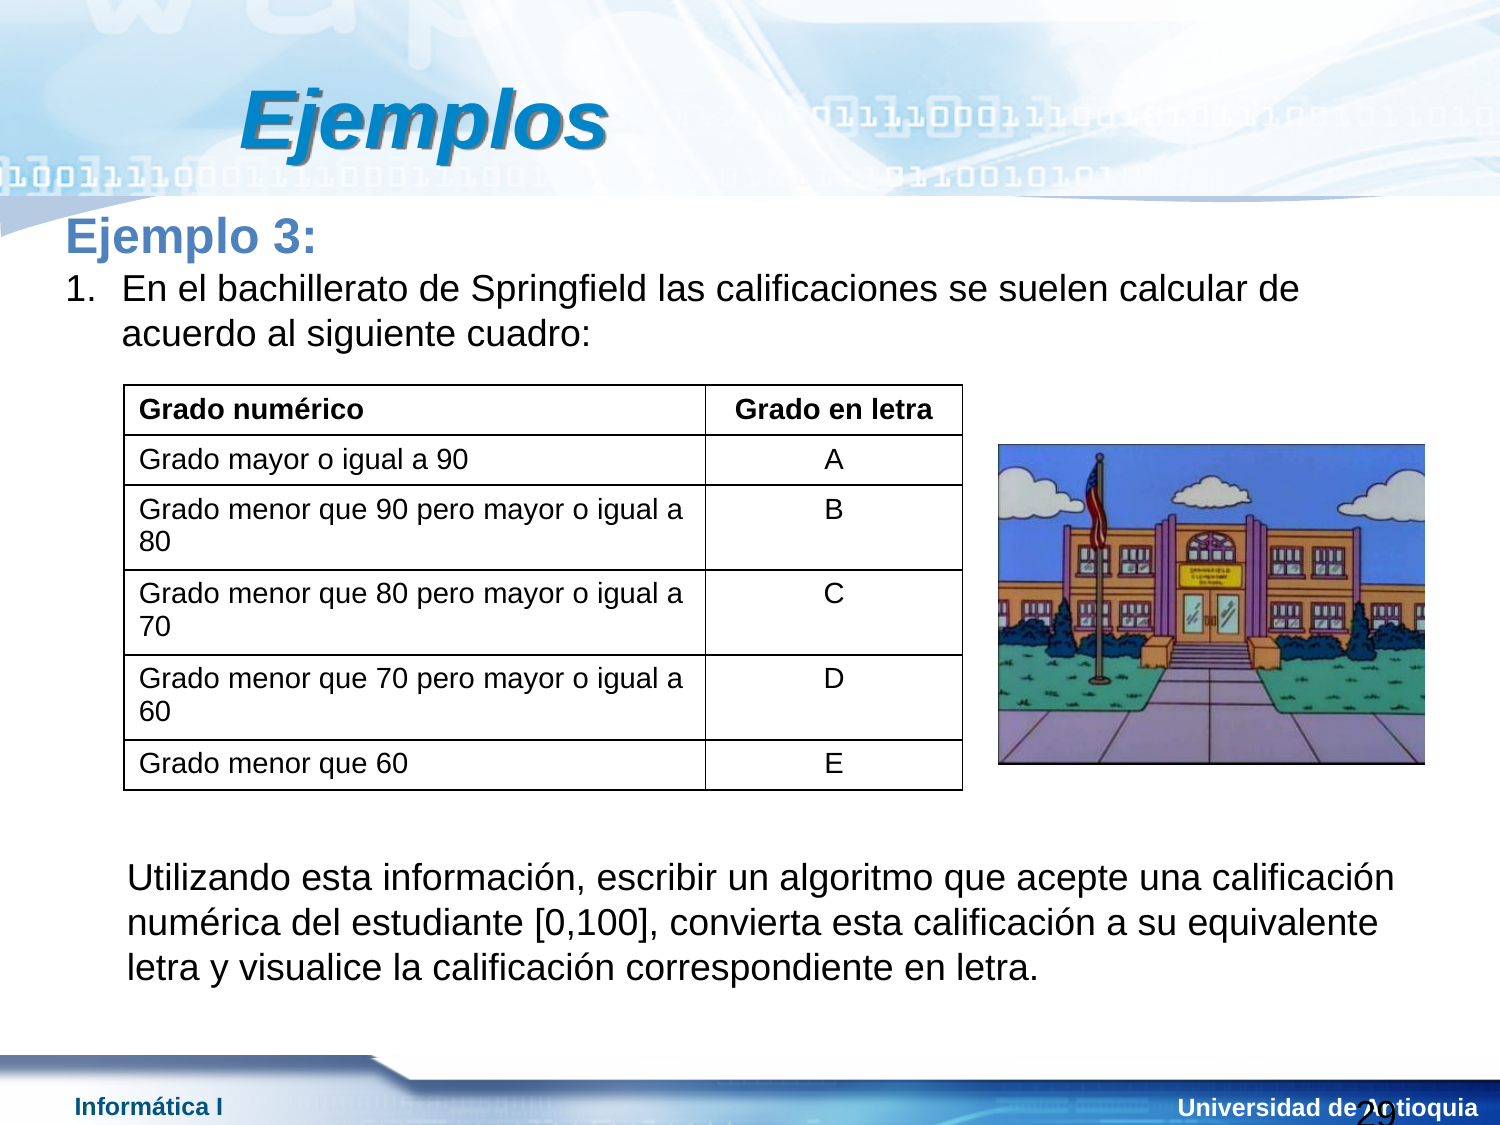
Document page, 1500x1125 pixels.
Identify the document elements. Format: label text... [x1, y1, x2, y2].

table_cell D [706, 656, 962, 739]
table_cell Grado mayor o igual a 90 [125, 436, 705, 484]
table_cell C [706, 571, 962, 654]
picture [0, 0, 1500, 196]
title Ejemplos [224, 57, 1438, 150]
table_cell B [706, 486, 962, 569]
table_cell Grado menor que 60 [125, 741, 705, 789]
table_cell Grado menor que 70 pero mayor o igual a 60 [125, 656, 705, 739]
table_cell Grado menor que 90 pero mayor o igual a 80 [125, 486, 705, 569]
text_box Utilizando esta información, escribir un algoritmo que acepte una calificación numérica del estudiante [0,100], convierta esta calificación a su equivalente letra y visualice la calificación correspondiente en letra. [112, 845, 1447, 996]
table_cell A [706, 436, 962, 484]
table_cell Grado menor que 80 pero mayor o igual a 70 [125, 571, 705, 654]
picture [1332, 1105, 1337, 1114]
table_cell E [706, 741, 962, 789]
table_header Grado en letra [706, 386, 962, 434]
picture [0, 1055, 1500, 1125]
table_header Grado numérico [125, 386, 705, 434]
picture [998, 444, 1425, 765]
slide_number <número> [1340, 1082, 1500, 1125]
text_box Ejemplo 3: En el bachillerato de Springfield las calificaciones se suelen calcular de acuerdo al siguiente cuadro: [50, 196, 1400, 362]
